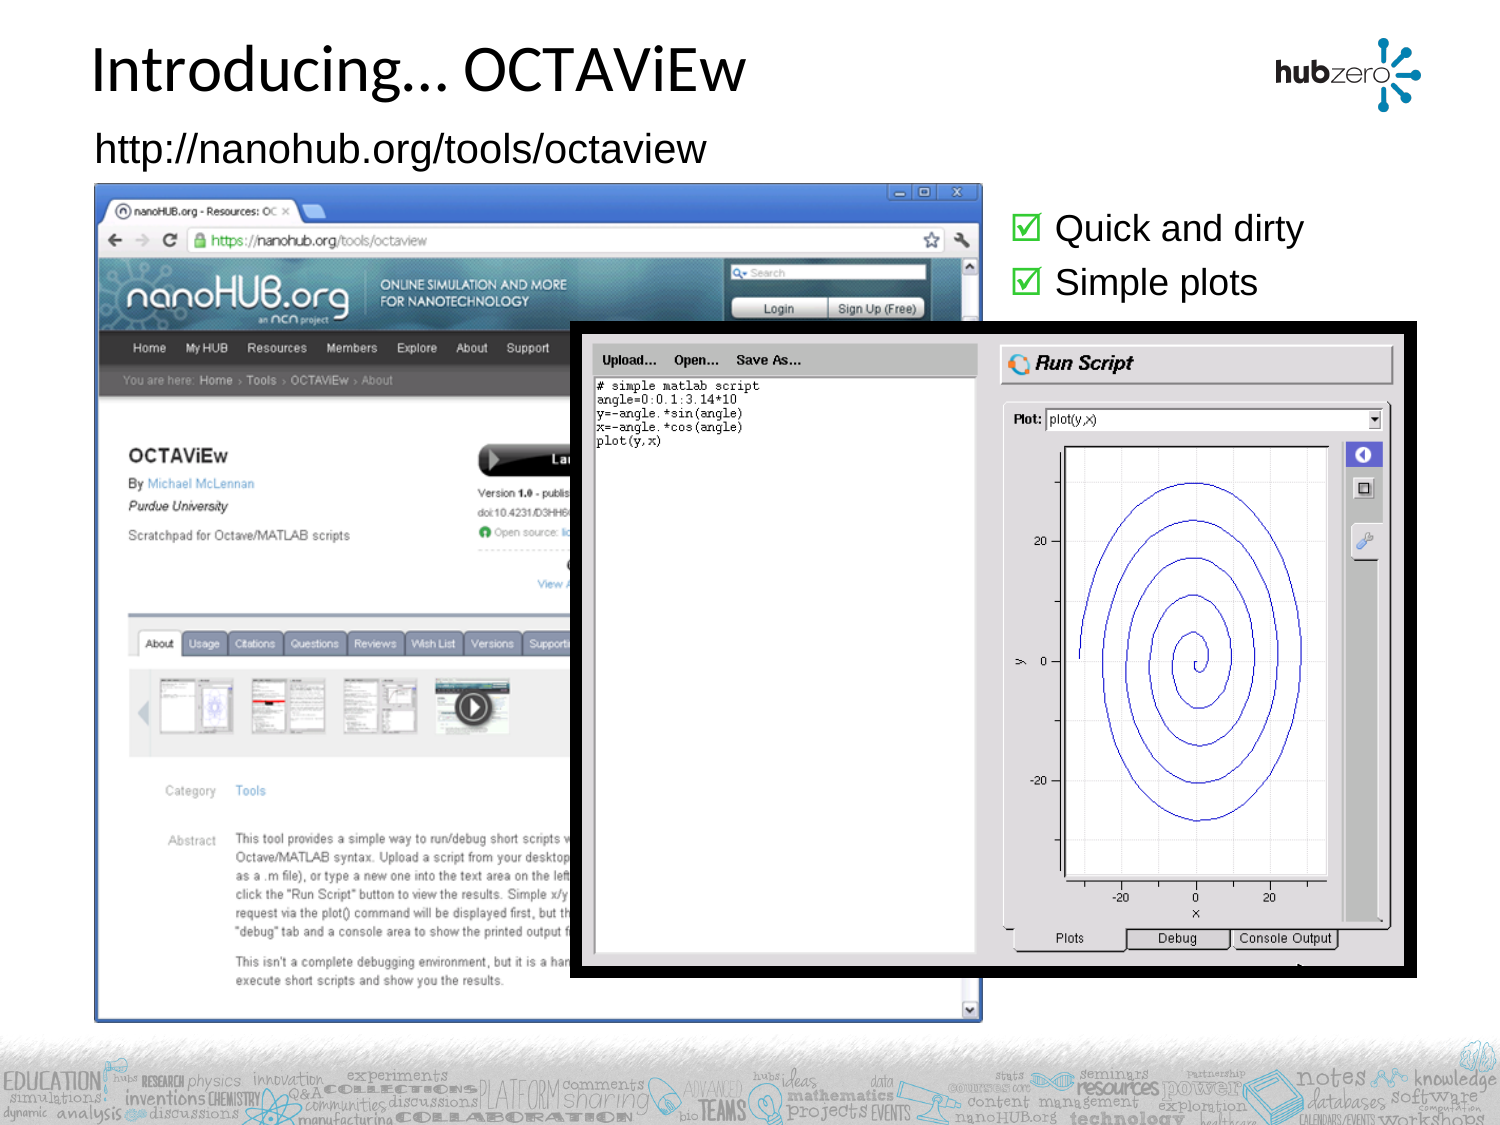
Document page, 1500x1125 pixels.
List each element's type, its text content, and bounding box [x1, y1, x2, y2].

picture [94, 183, 983, 1023]
text_box  Quick and dirty  Simple plots [994, 196, 1320, 311]
picture [1272, 35, 1424, 115]
text_box http://nanohub.org/tools/octaview [79, 114, 723, 181]
text_box Introducing… OCTAViEw [75, 12, 1249, 118]
picture [0, 1034, 1500, 1125]
picture [582, 333, 1405, 966]
